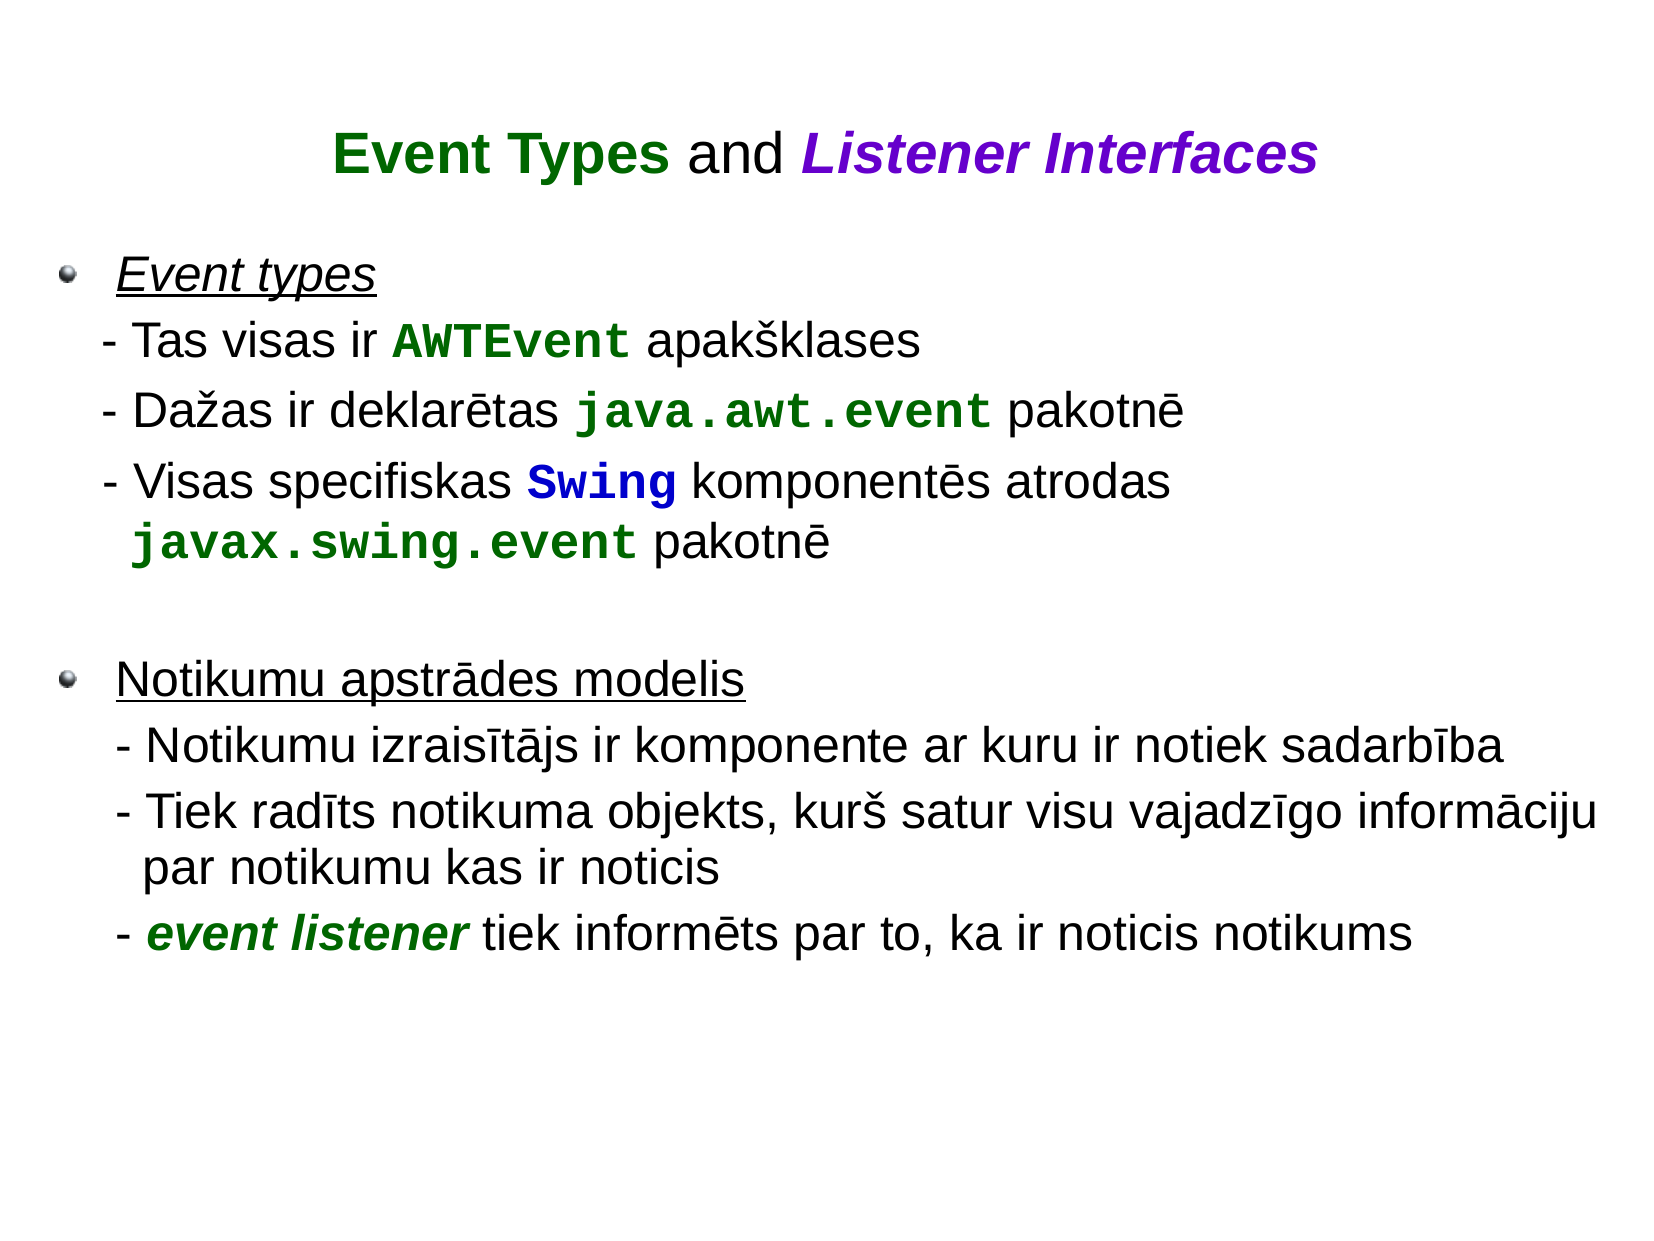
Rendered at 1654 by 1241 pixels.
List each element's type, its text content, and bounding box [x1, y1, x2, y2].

title Event Types and Listener Interfaces [82, 49, 1571, 238]
text_box Event types - Tas visas ir AWTEvent apakšklases - Dažas ir deklarētas java.awt.event pakotnē - Visas specifiskas Swing komponentēs atrodas javax.swing.event pakotnē Notikumu apstrādes modelis - Notikumu izraisītājs ir komponente ar kuru ir notiek sadarbība - Tiek radīts notikuma objekts, kurš satur visu vajadzīgo informāciju par notikumu kas ir noticis - event listener tiek informēts par to, ka ir noticis notikums [44, 238, 1642, 1160]
